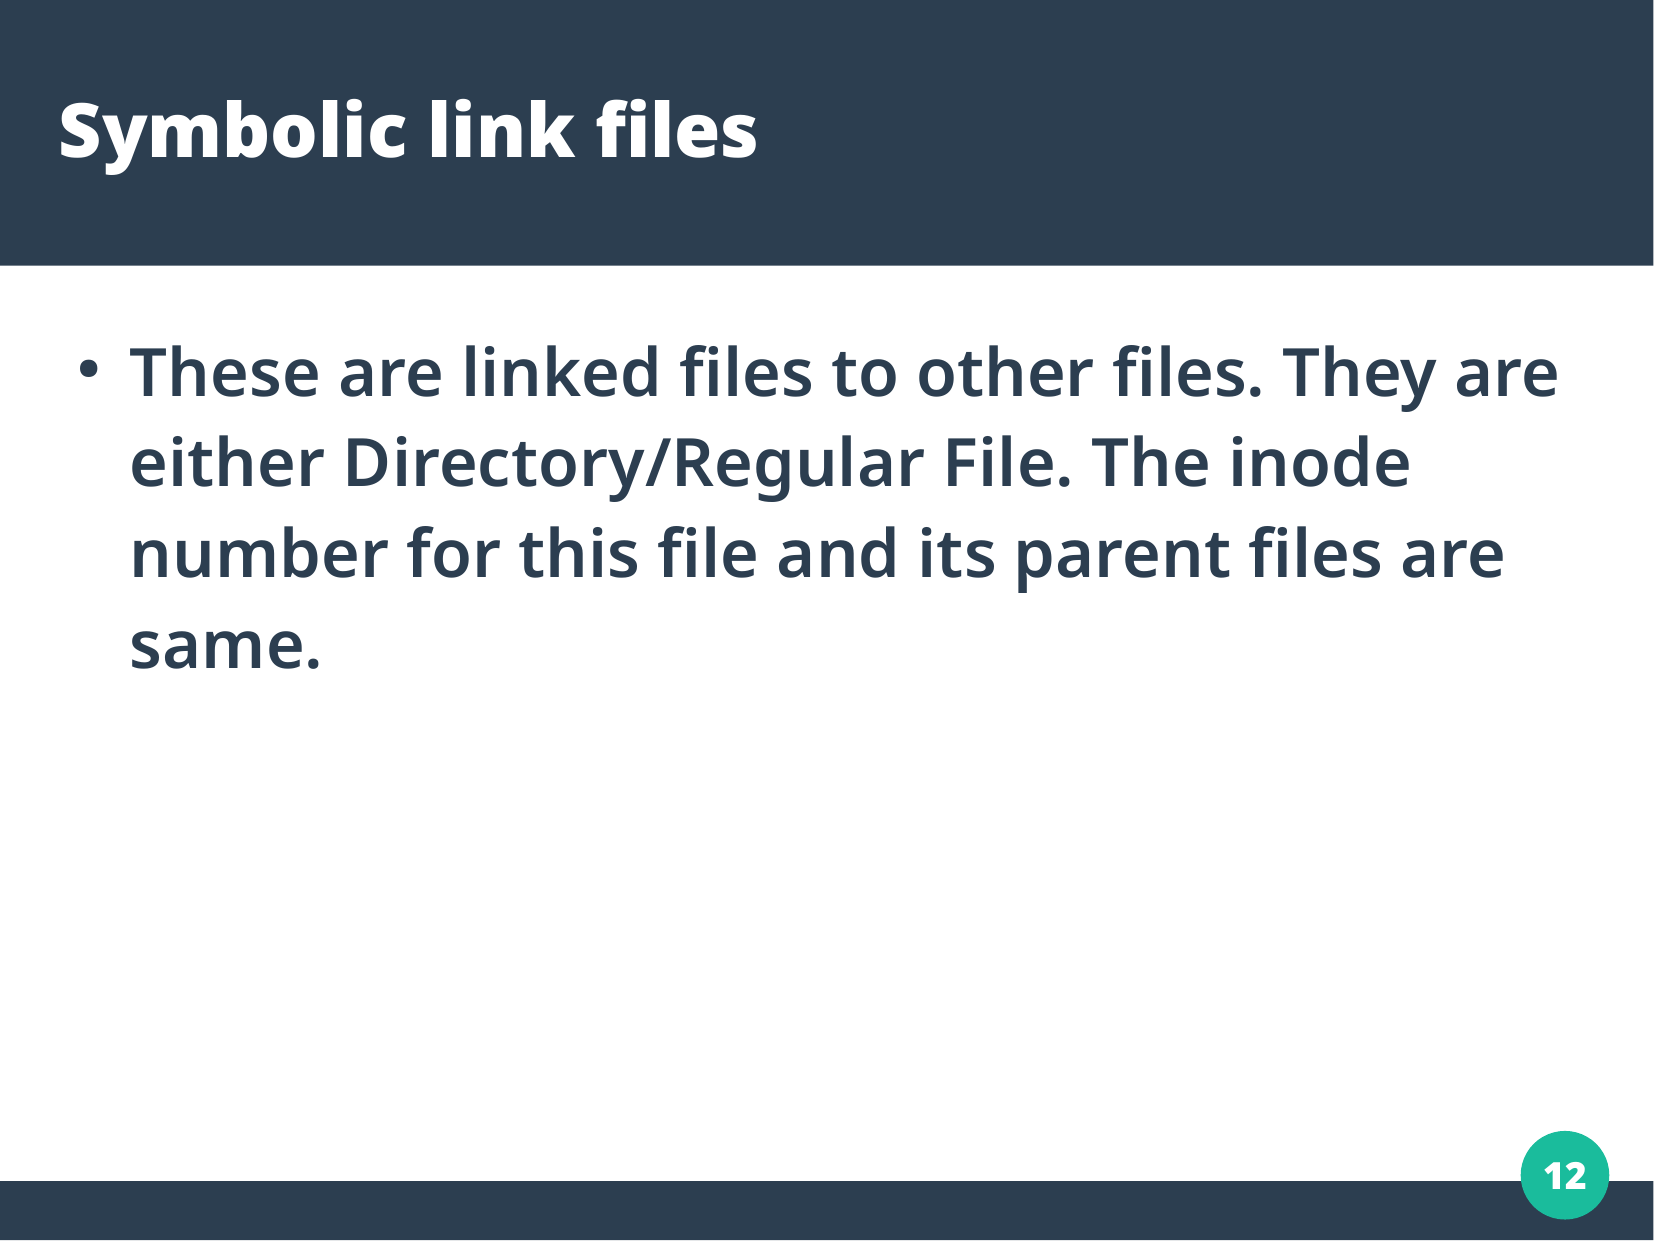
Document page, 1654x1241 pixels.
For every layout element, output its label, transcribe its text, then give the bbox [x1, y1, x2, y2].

title Symbolic link files [59, 49, 1595, 207]
list These are linked files to other files. They are either Directory/Regular File. The inode number for this file and its parent files are same. [59, 324, 1595, 1152]
